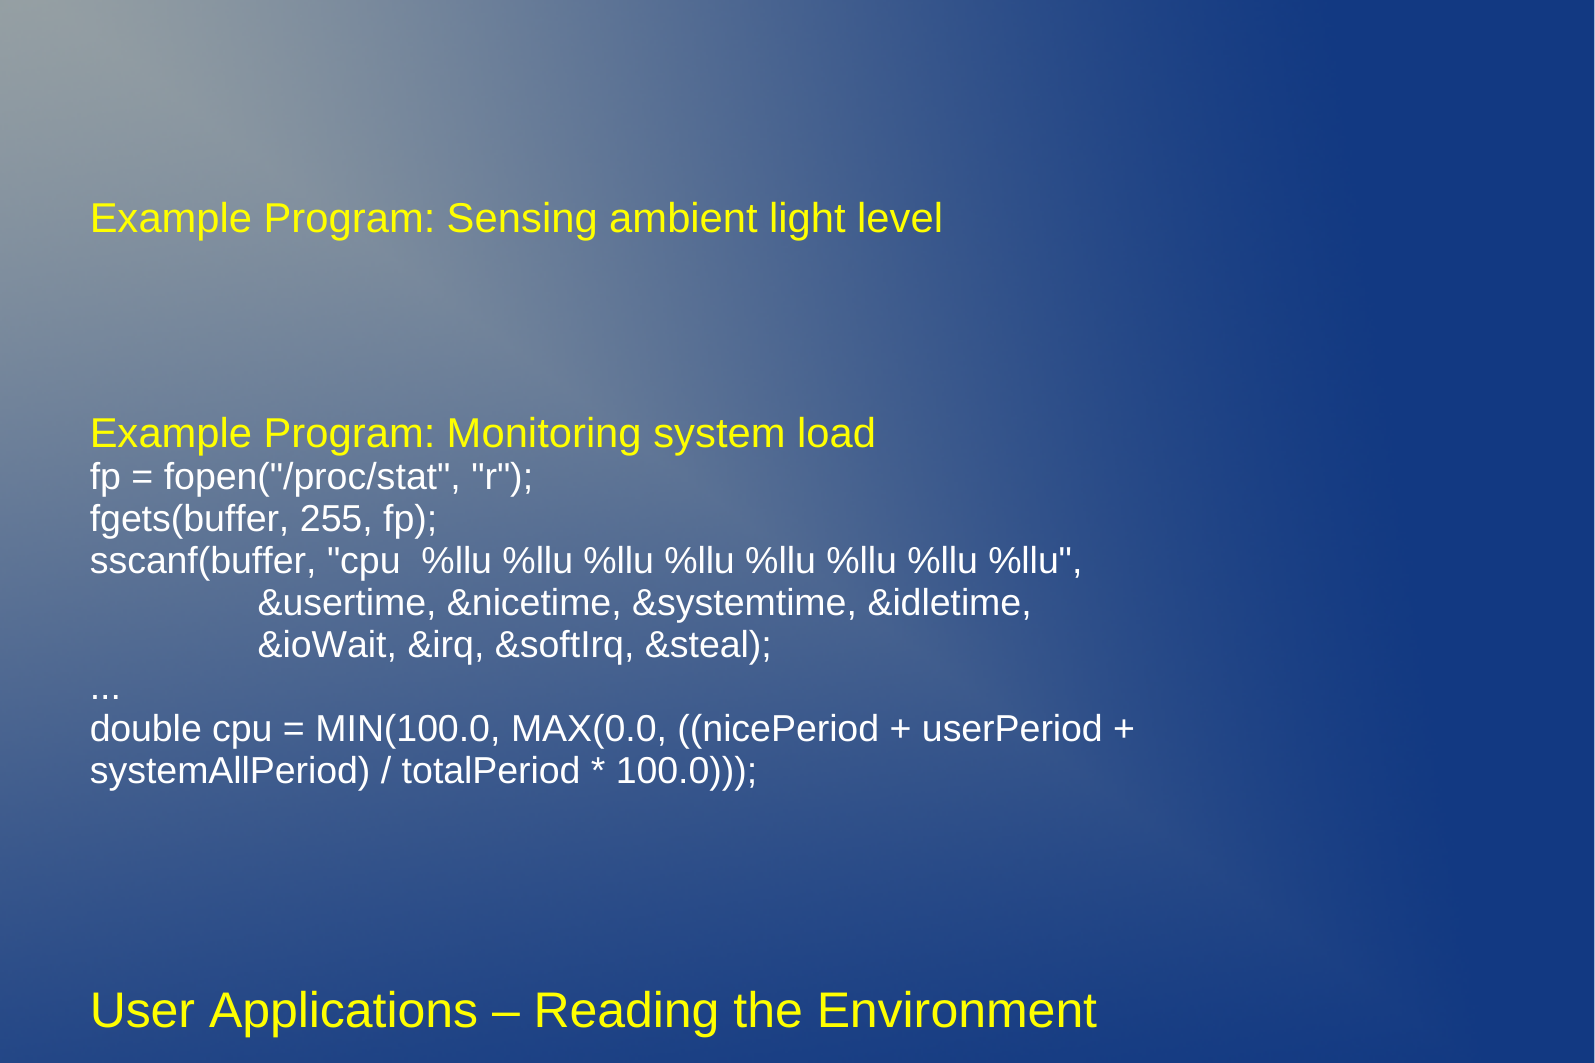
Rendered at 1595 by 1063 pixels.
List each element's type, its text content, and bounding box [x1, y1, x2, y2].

text_box Example Program: Sensing ambient light level Example Program: Monitoring system load fp = fopen("/proc/stat", "r"); fgets(buffer, 255, fp); sscanf(buffer, "cpu %llu %llu %llu %llu %llu %llu %llu %llu", &usertime, &nicetime, &systemtime, &idletime, &ioWait, &irq, &softIrq, &steal); ... double cpu = MIN(100.0, MAX(0.0, ((nicePeriod + userPeriod + systemAllPeriod) / totalPeriod * 100.0))); [75, 187, 1426, 843]
picture [0, 0, 1595, 1063]
text_box User Applications – Reading the Environment [75, 975, 1113, 1046]
